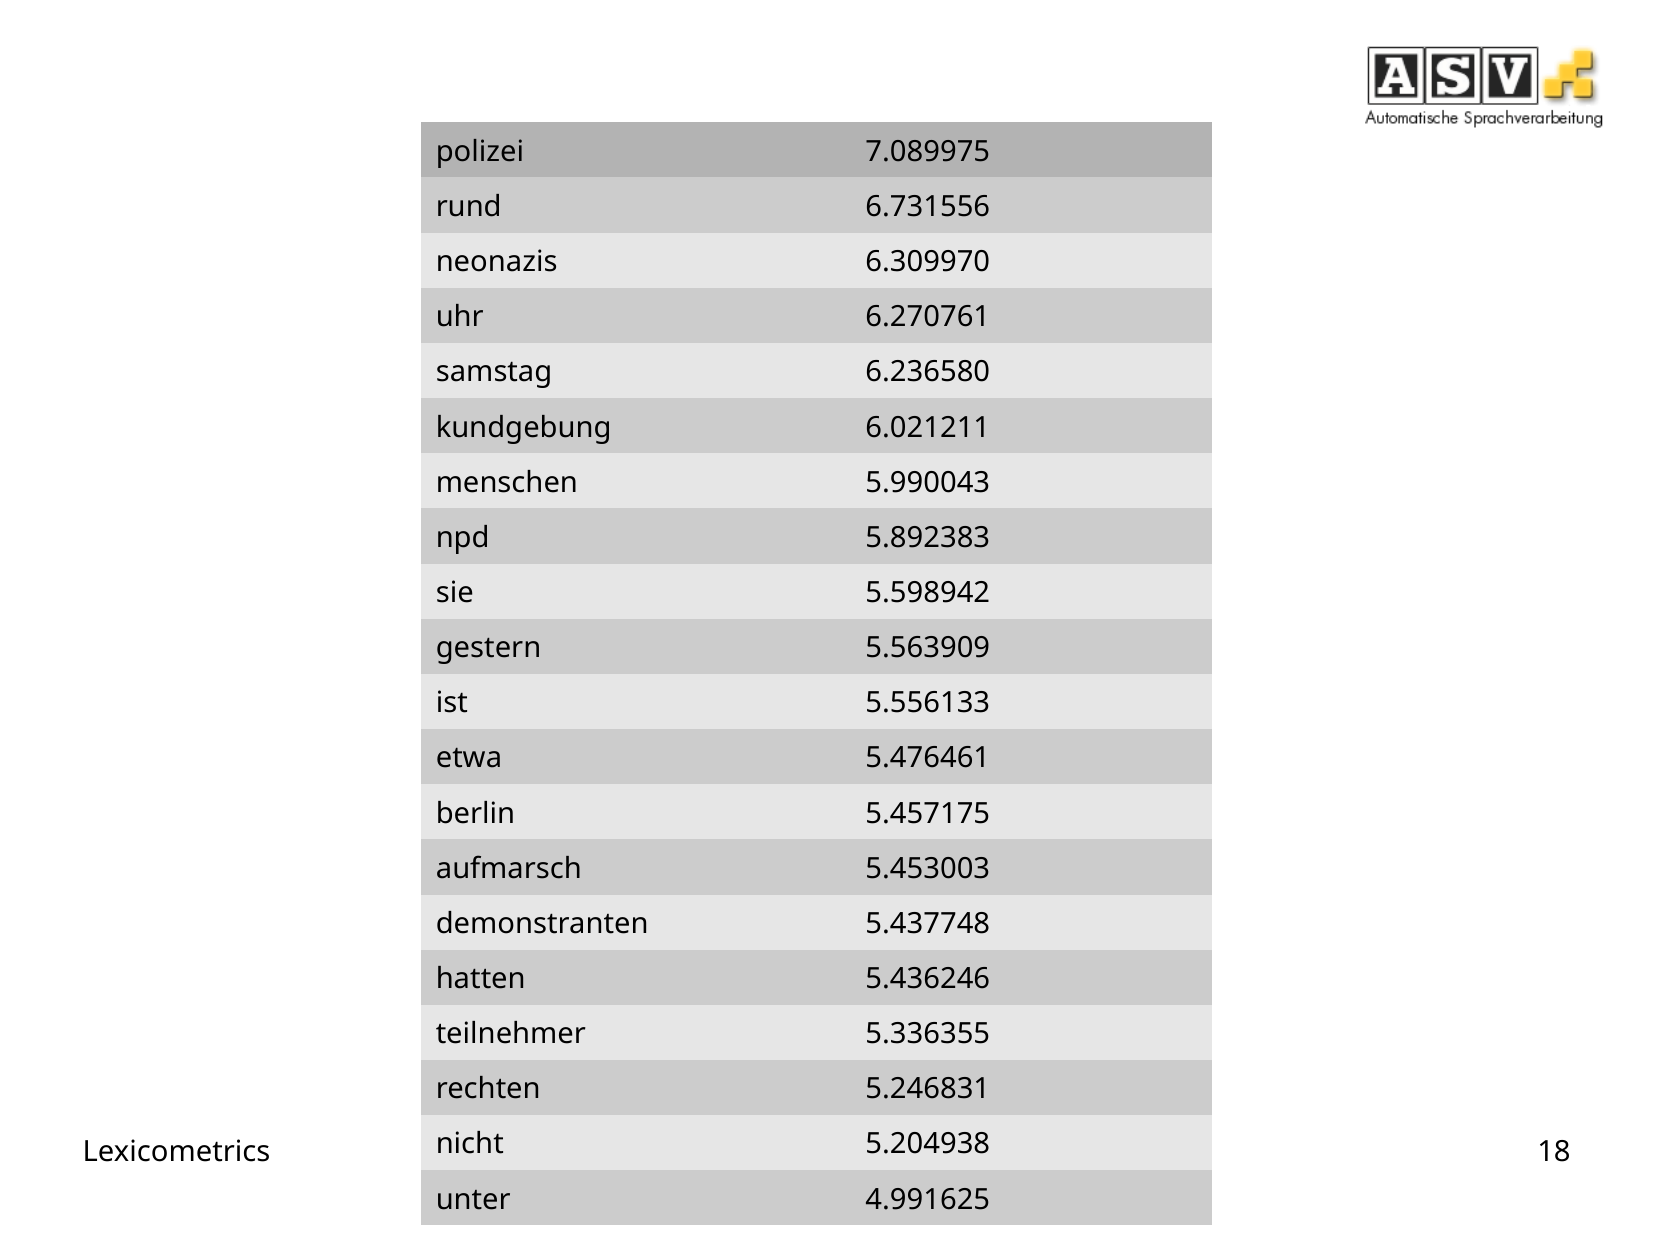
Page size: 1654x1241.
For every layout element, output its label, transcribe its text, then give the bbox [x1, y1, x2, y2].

table_cell unter [421, 1170, 851, 1225]
table_cell 5.457175 [851, 784, 1212, 839]
table_cell aufmarsch [421, 839, 851, 895]
table_cell sie [421, 564, 851, 619]
table_cell 5.204938 [851, 1115, 1212, 1170]
table_cell uhr [421, 288, 851, 343]
table_cell neonazis [421, 233, 851, 288]
table_cell 5.437748 [851, 895, 1212, 950]
table_cell gestern [421, 619, 851, 674]
table_cell nicht [421, 1115, 851, 1170]
table_cell 5.453003 [851, 839, 1212, 895]
table_cell 5.436246 [851, 950, 1212, 1005]
table_header 7.089975 [851, 122, 1212, 177]
table_cell 5.563909 [851, 619, 1212, 674]
table_cell hatten [421, 950, 851, 1005]
table_cell ist [421, 674, 851, 729]
table_cell 5.476461 [851, 729, 1212, 784]
table_cell 6.270761 [851, 288, 1212, 343]
table_cell 4.991625 [851, 1170, 1212, 1225]
table_cell 5.556133 [851, 674, 1212, 729]
table_cell etwa [421, 729, 851, 784]
table_cell kundgebung [421, 398, 851, 453]
table_cell 6.021211 [851, 398, 1212, 453]
table_cell npd [421, 508, 851, 564]
table_cell demonstranten [421, 895, 851, 950]
table_cell 6.309970 [851, 233, 1212, 288]
table_cell 6.731556 [851, 177, 1212, 233]
table_cell berlin [421, 784, 851, 839]
table_cell rund [421, 177, 851, 233]
table_cell menschen [421, 453, 851, 508]
table_cell 5.892383 [851, 508, 1212, 564]
table_cell 5.336355 [851, 1005, 1212, 1060]
table_cell 6.236580 [851, 343, 1212, 398]
table_cell teilnehmer [421, 1005, 851, 1060]
table_cell samstag [421, 343, 851, 398]
table_cell rechten [421, 1060, 851, 1115]
table_cell 5.246831 [851, 1060, 1212, 1115]
table_cell 5.990043 [851, 453, 1212, 508]
picture [1364, 43, 1605, 129]
table_header polizei [421, 122, 851, 177]
table_cell 5.598942 [851, 564, 1212, 619]
